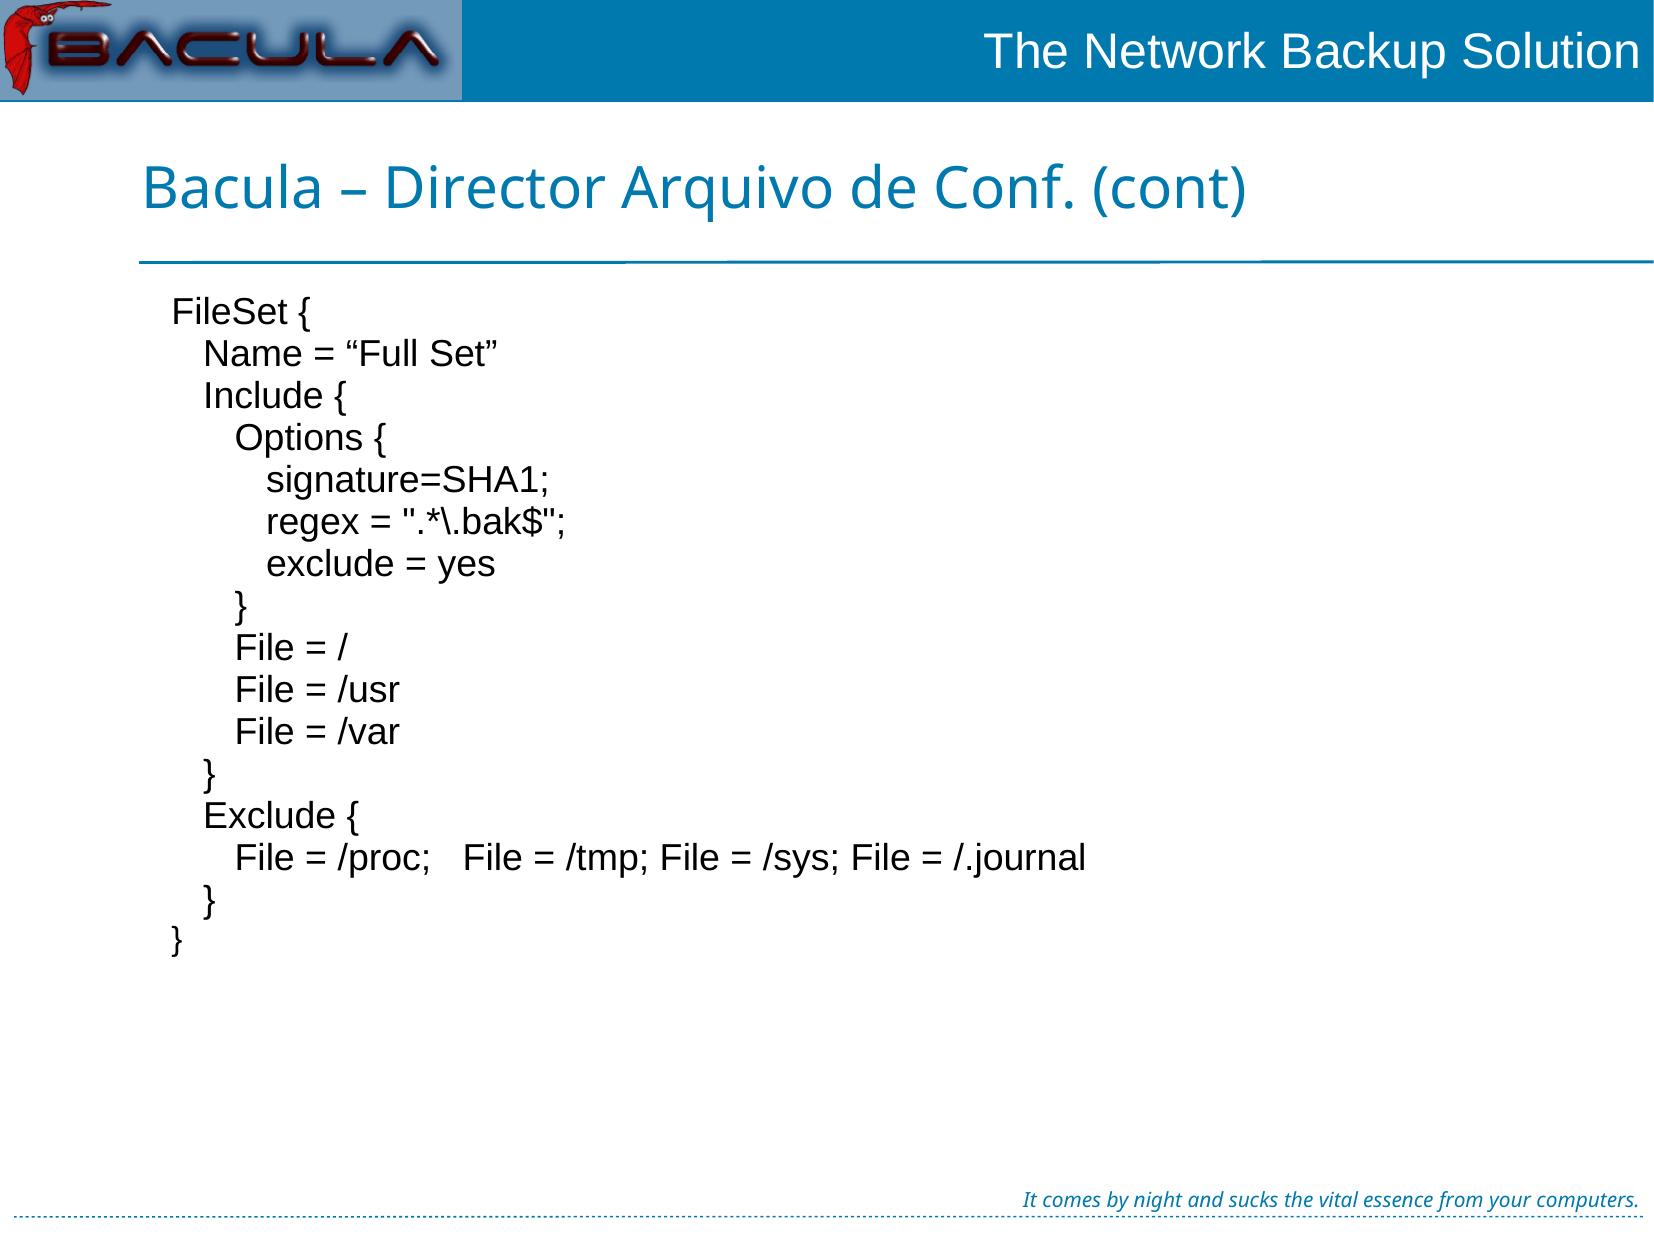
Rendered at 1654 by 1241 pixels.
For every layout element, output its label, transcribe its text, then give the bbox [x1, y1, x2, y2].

title Bacula – Director Arquivo de Conf. (cont) [141, 112, 1501, 226]
list FileSet { Name = “Full Set” Include { Options { signature=SHA1; regex = ".*\.bak$"; exclude = yes } File = / File = /usr File = /var } Exclude { File = /proc; File = /tmp; File = /sys; File = /.journal } } [112, 290, 1506, 1042]
picture [0, 0, 461, 99]
